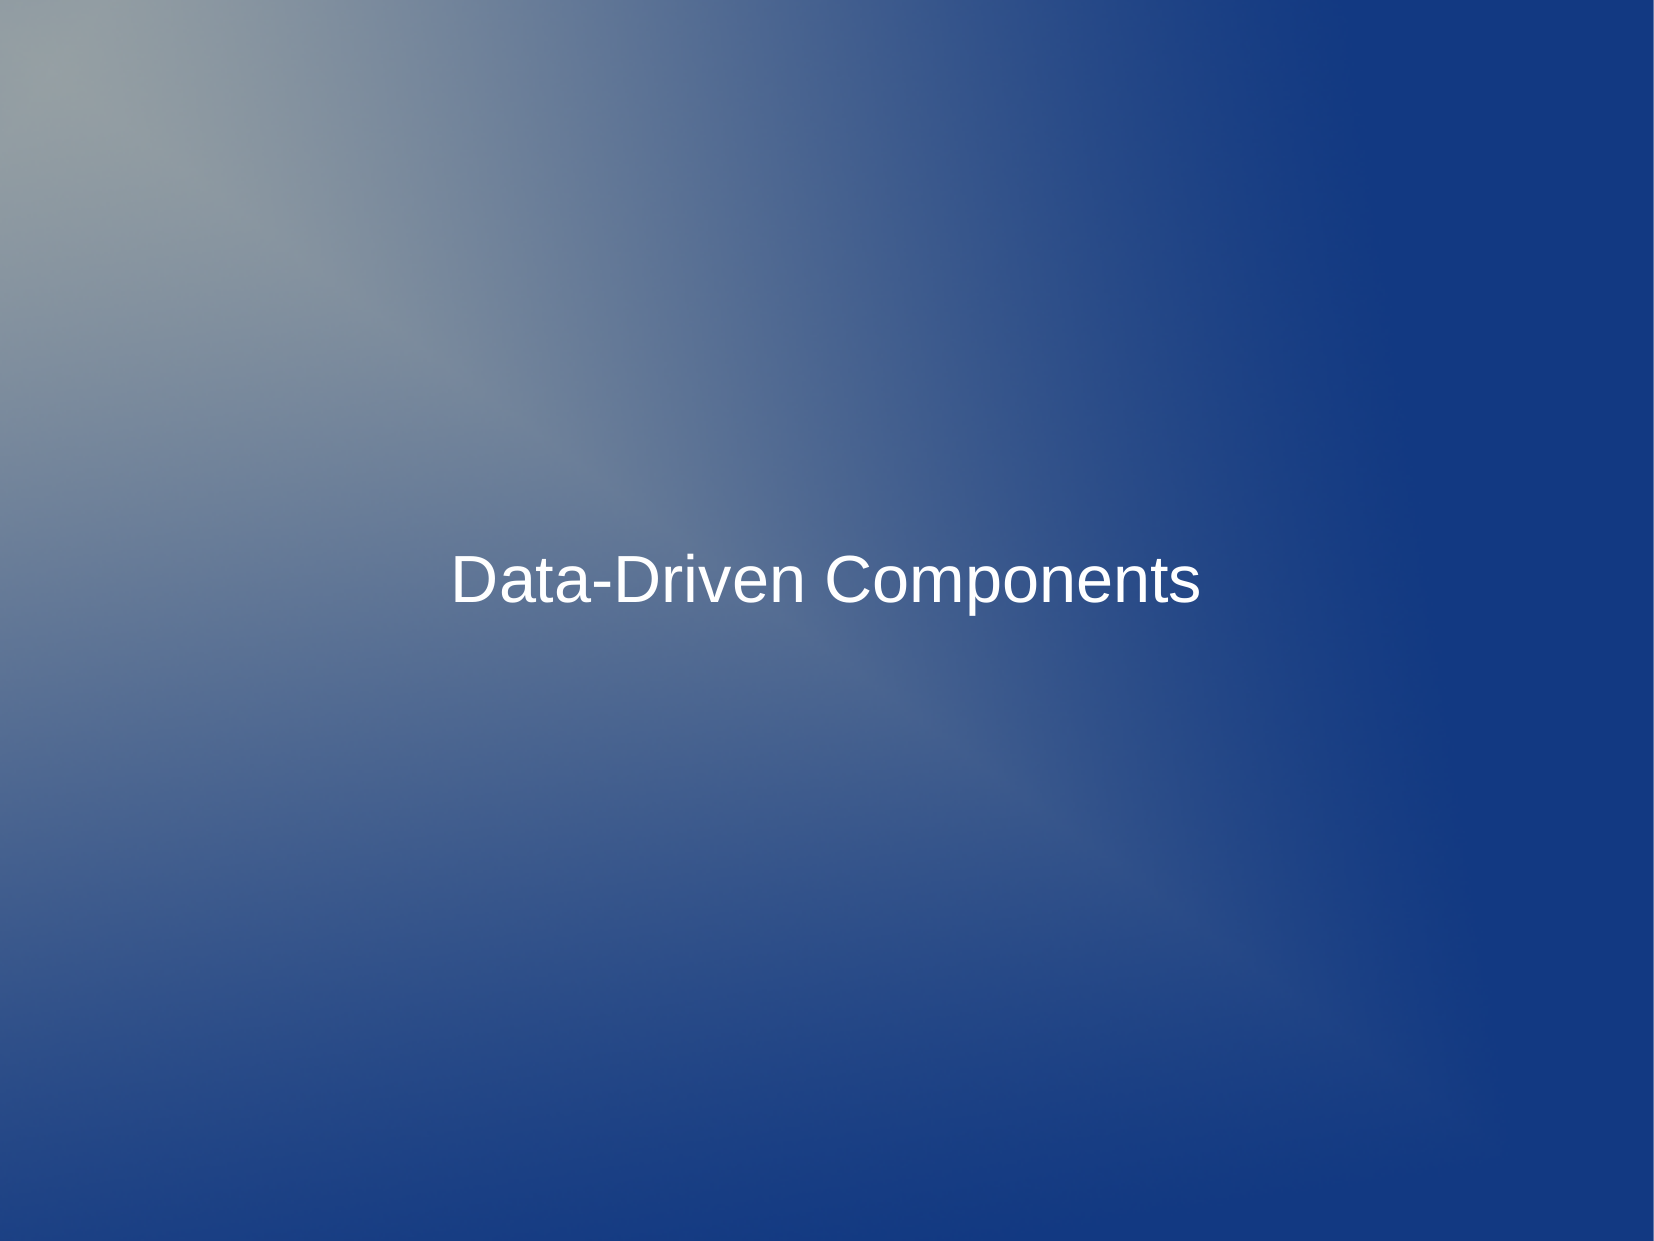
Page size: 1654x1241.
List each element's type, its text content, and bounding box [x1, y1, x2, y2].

subtitle Data-Driven Components [82, 49, 1571, 1109]
picture [0, 0, 1654, 1241]
